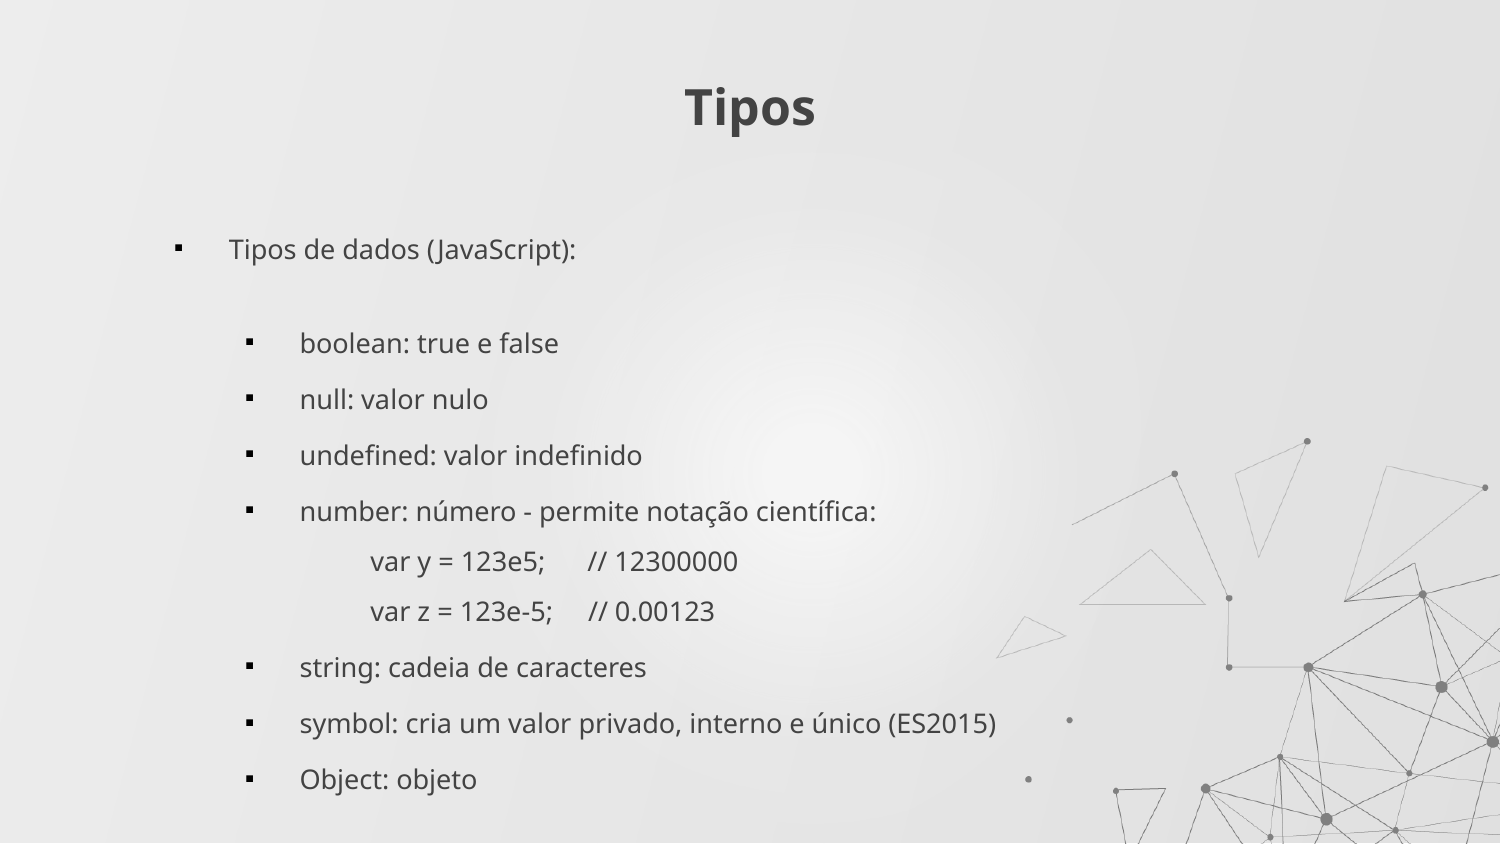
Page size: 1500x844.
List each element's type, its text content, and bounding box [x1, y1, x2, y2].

title Tipos [60, 60, 1441, 216]
list Tipos de dados (JavaScript): boolean: true e false null: valor nulo undefined: valor indefinido number: número - permite notação científica: var y = 123e5; // 12300000 var z = 123e-5; // 0.00123 string: cadeia de caracteres symbol: cria um valor privado, interno e único (ES2015) Object: objeto [142, 216, 1278, 455]
picture [0, 0, 1500, 844]
